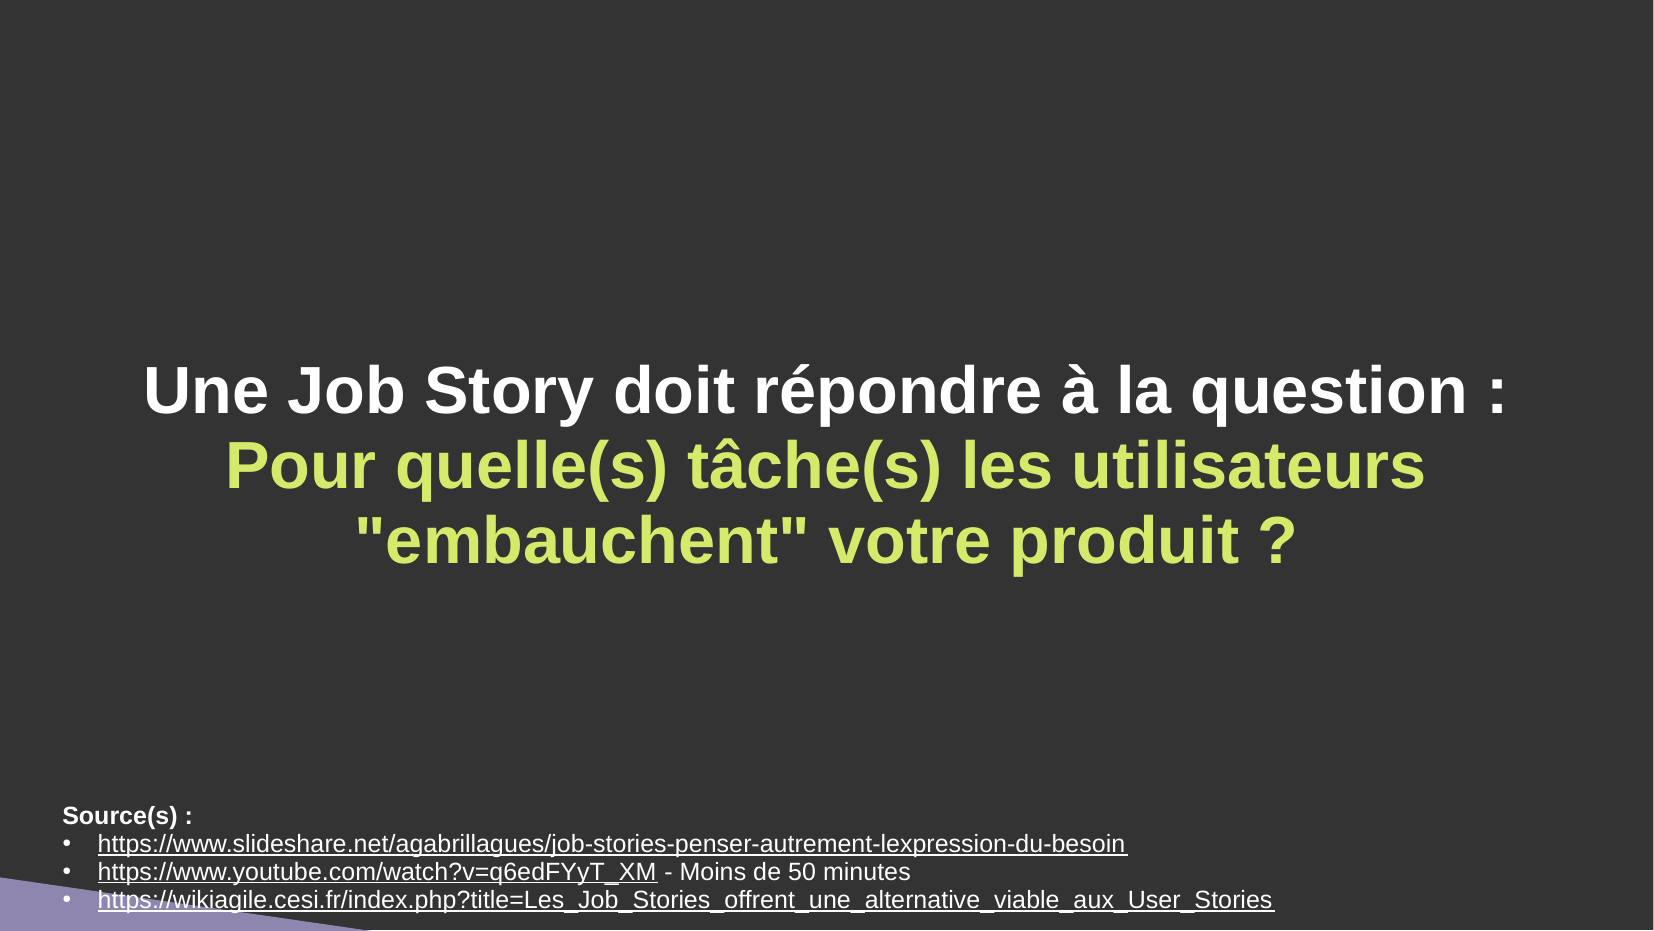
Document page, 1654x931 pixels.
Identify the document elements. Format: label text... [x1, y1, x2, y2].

title Une Job Story doit répondre à la question : Pour quelle(s) tâche(s) les utilisateurs "embauchent" votre produit ? [31, 352, 1622, 578]
text_box [0, 877, 372, 931]
text_box Source(s) : https://www.slideshare.net/agabrillagues/job-stories-penser-autrement-lexpression-du-besoin https://www.youtube.com/watch?v=q6edFYyT_XM - Moins de 50 minutes https://wikiagile.cesi.fr/index.php?title=Les_Job_Stories_offrent_une_alternative_viable_aux_User_Stories [47, 794, 1533, 922]
